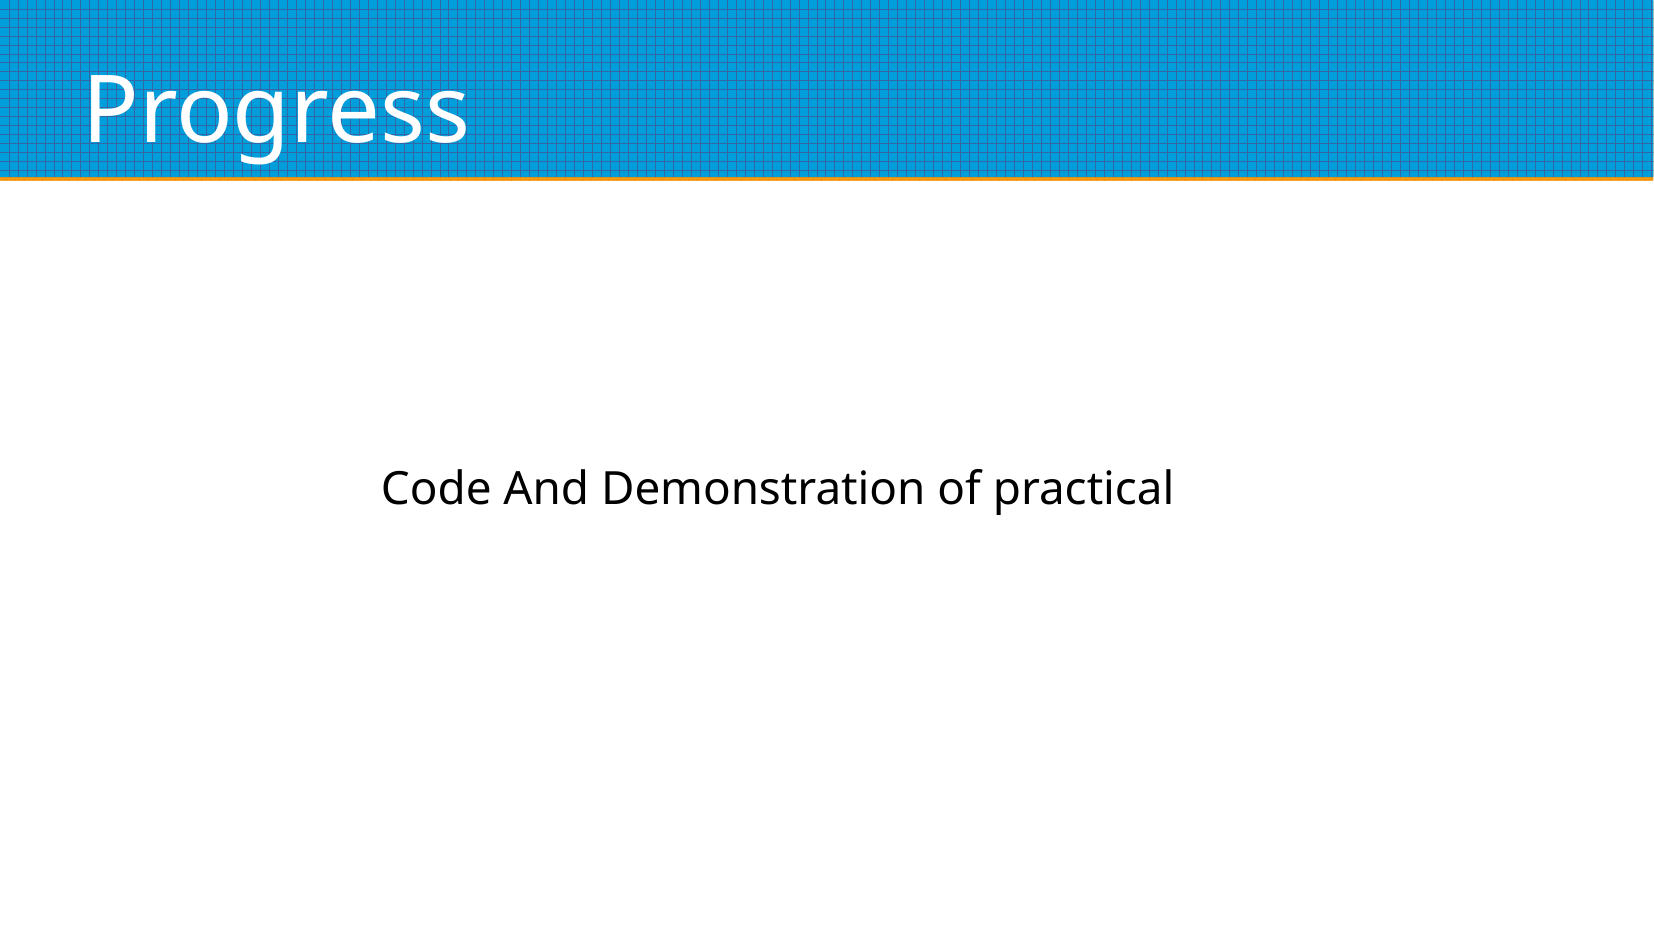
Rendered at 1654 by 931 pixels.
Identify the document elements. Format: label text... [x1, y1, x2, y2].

title Progress [82, 14, 1571, 171]
text_box Code And Demonstration of practical [375, 450, 1276, 525]
